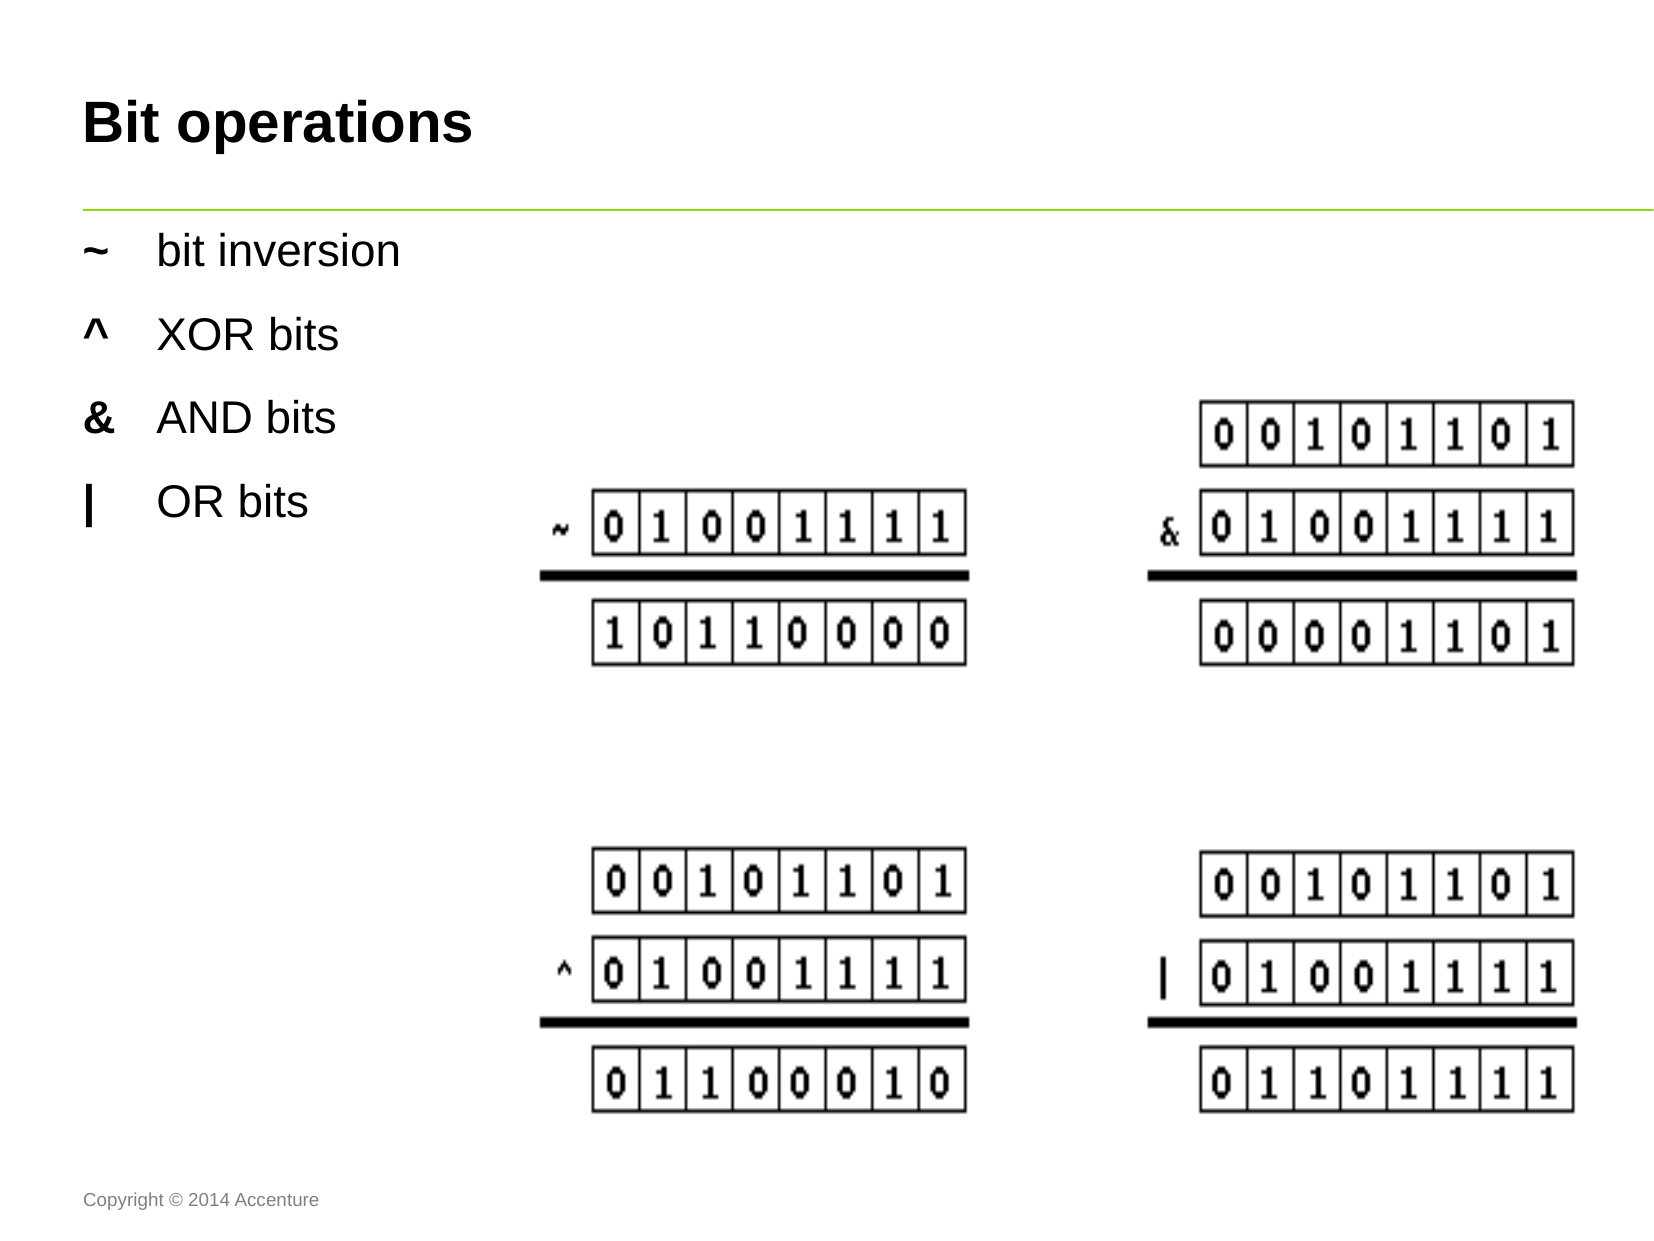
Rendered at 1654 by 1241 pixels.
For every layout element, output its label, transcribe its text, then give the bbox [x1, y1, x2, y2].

list ~ bit inversion ^ XOR bits & AND bits | OR bits [82, 225, 1538, 1186]
picture [520, 366, 1614, 1146]
title Bit operations [82, 49, 1571, 196]
